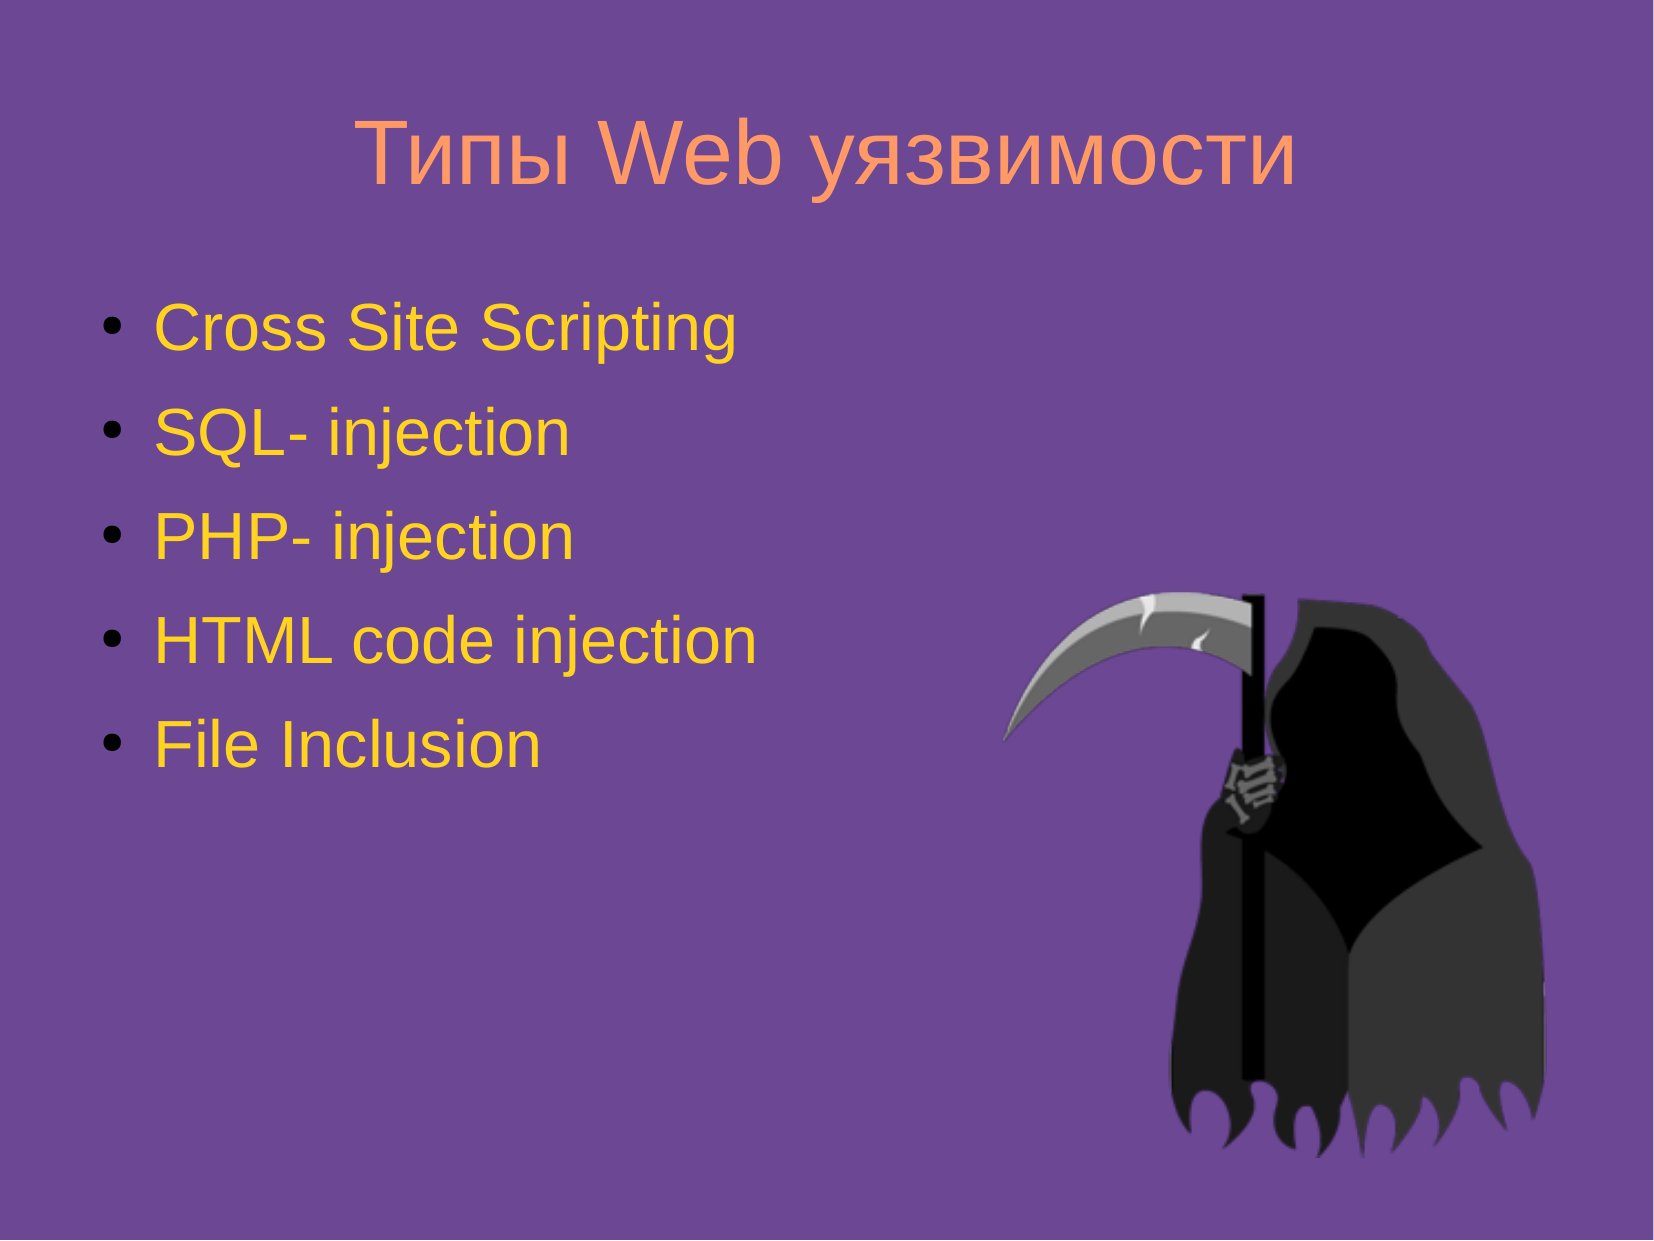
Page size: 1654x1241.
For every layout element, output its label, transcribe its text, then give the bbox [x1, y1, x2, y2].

list Cross Site Scripting SQL- injection PHP- injection HTML code injection File Inclusion [82, 290, 1571, 1010]
title Типы Web уязвимости [82, 49, 1571, 257]
picture [990, 590, 1558, 1158]
